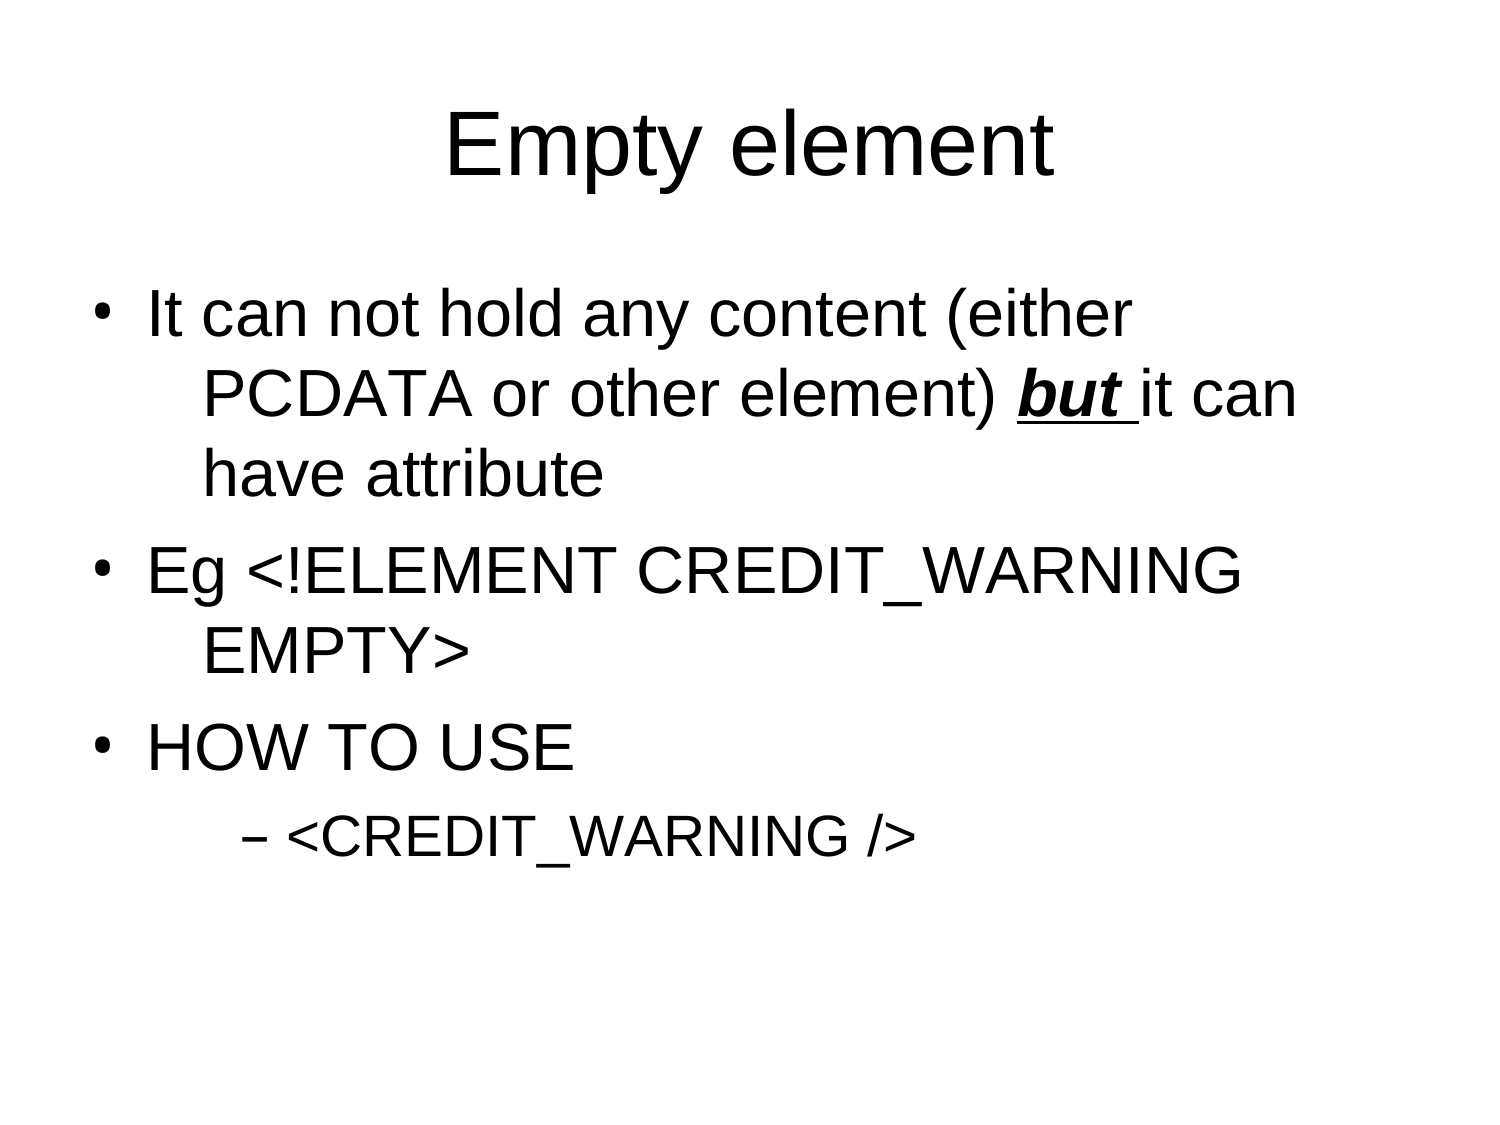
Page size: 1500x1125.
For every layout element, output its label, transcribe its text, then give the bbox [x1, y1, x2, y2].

title Empty element [75, 45, 1426, 233]
list It can not hold any content (either PCDATA or other element) but it can have attribute Eg <!ELEMENT CREDIT_WARNING EMPTY> HOW TO USE <CREDIT_WARNING /> [75, 262, 1426, 1005]
